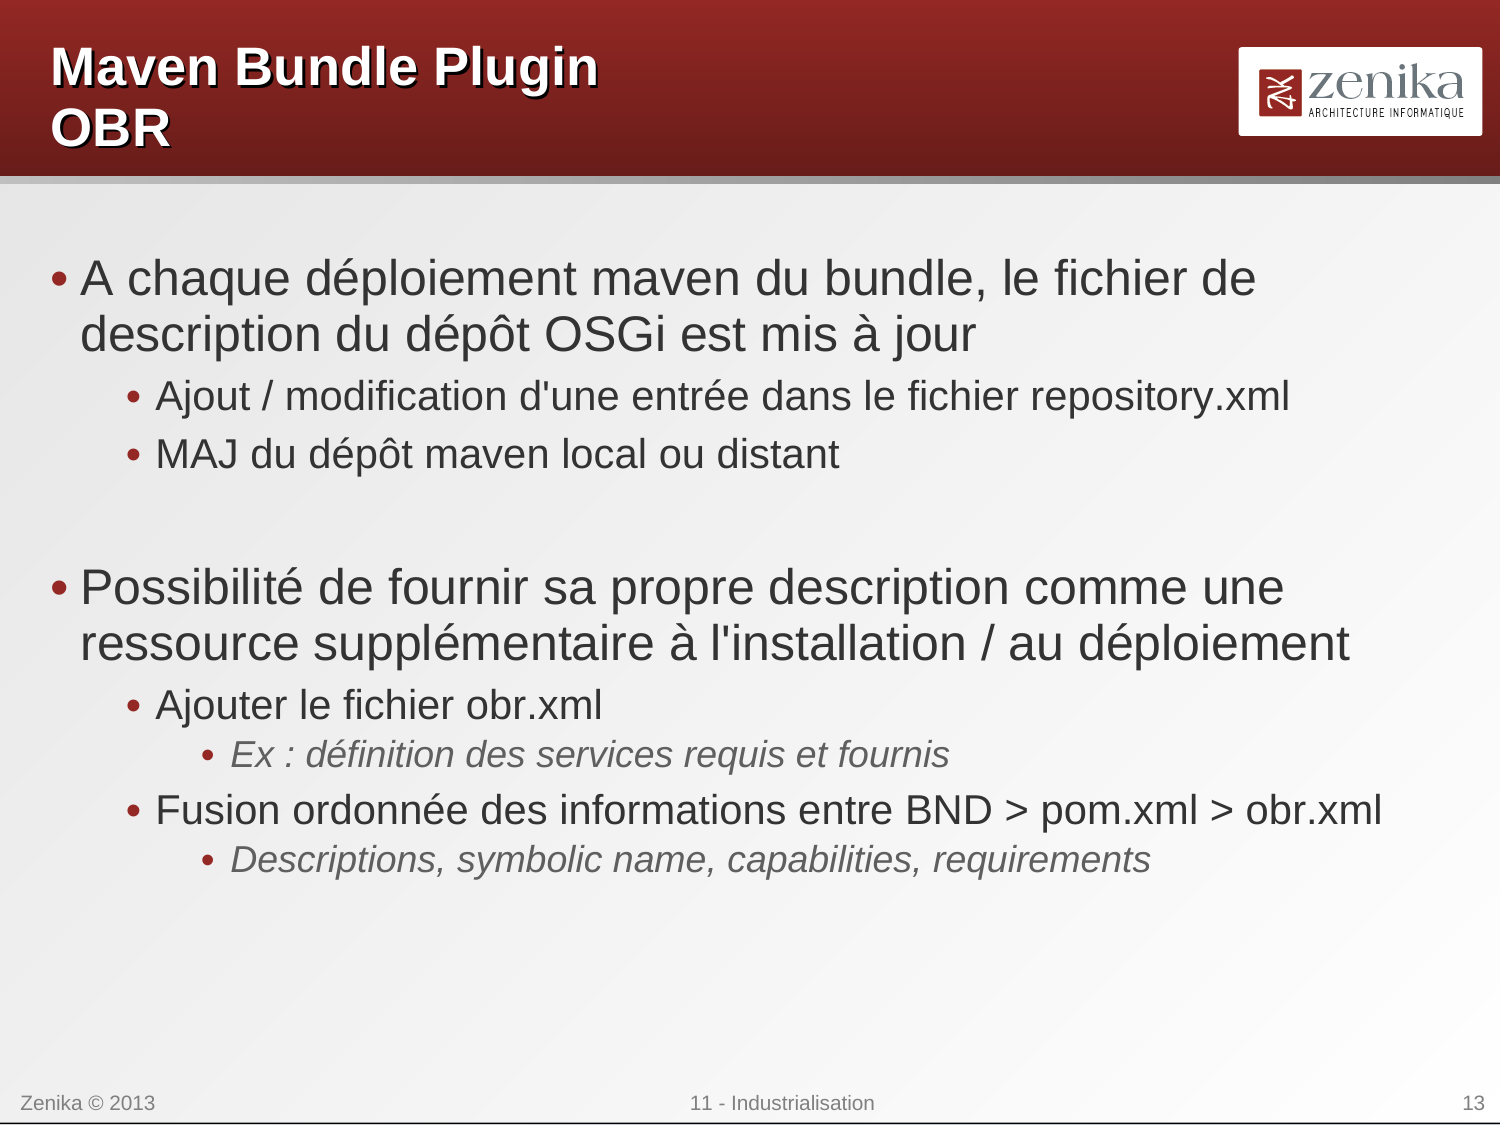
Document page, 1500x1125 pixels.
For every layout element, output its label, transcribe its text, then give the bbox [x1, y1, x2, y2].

picture [1257, 58, 1464, 125]
title Maven Bundle Plugin OBR [50, 22, 1206, 172]
list A chaque déploiement maven du bundle, le fichier de description du dépôt OSGi est mis à jour Ajout / modification d'une entrée dans le fichier repository.xml MAJ du dépôt maven local ou distant Possibilité de fournir sa propre description comme une ressource supplémentaire à l'installation / au déploiement Ajouter le fichier obr.xml Ex : définition des services requis et fournis Fusion ordonnée des informations entre BND > pom.xml > obr.xml Descriptions, symbolic name, capabilities, requirements [50, 249, 1435, 1064]
